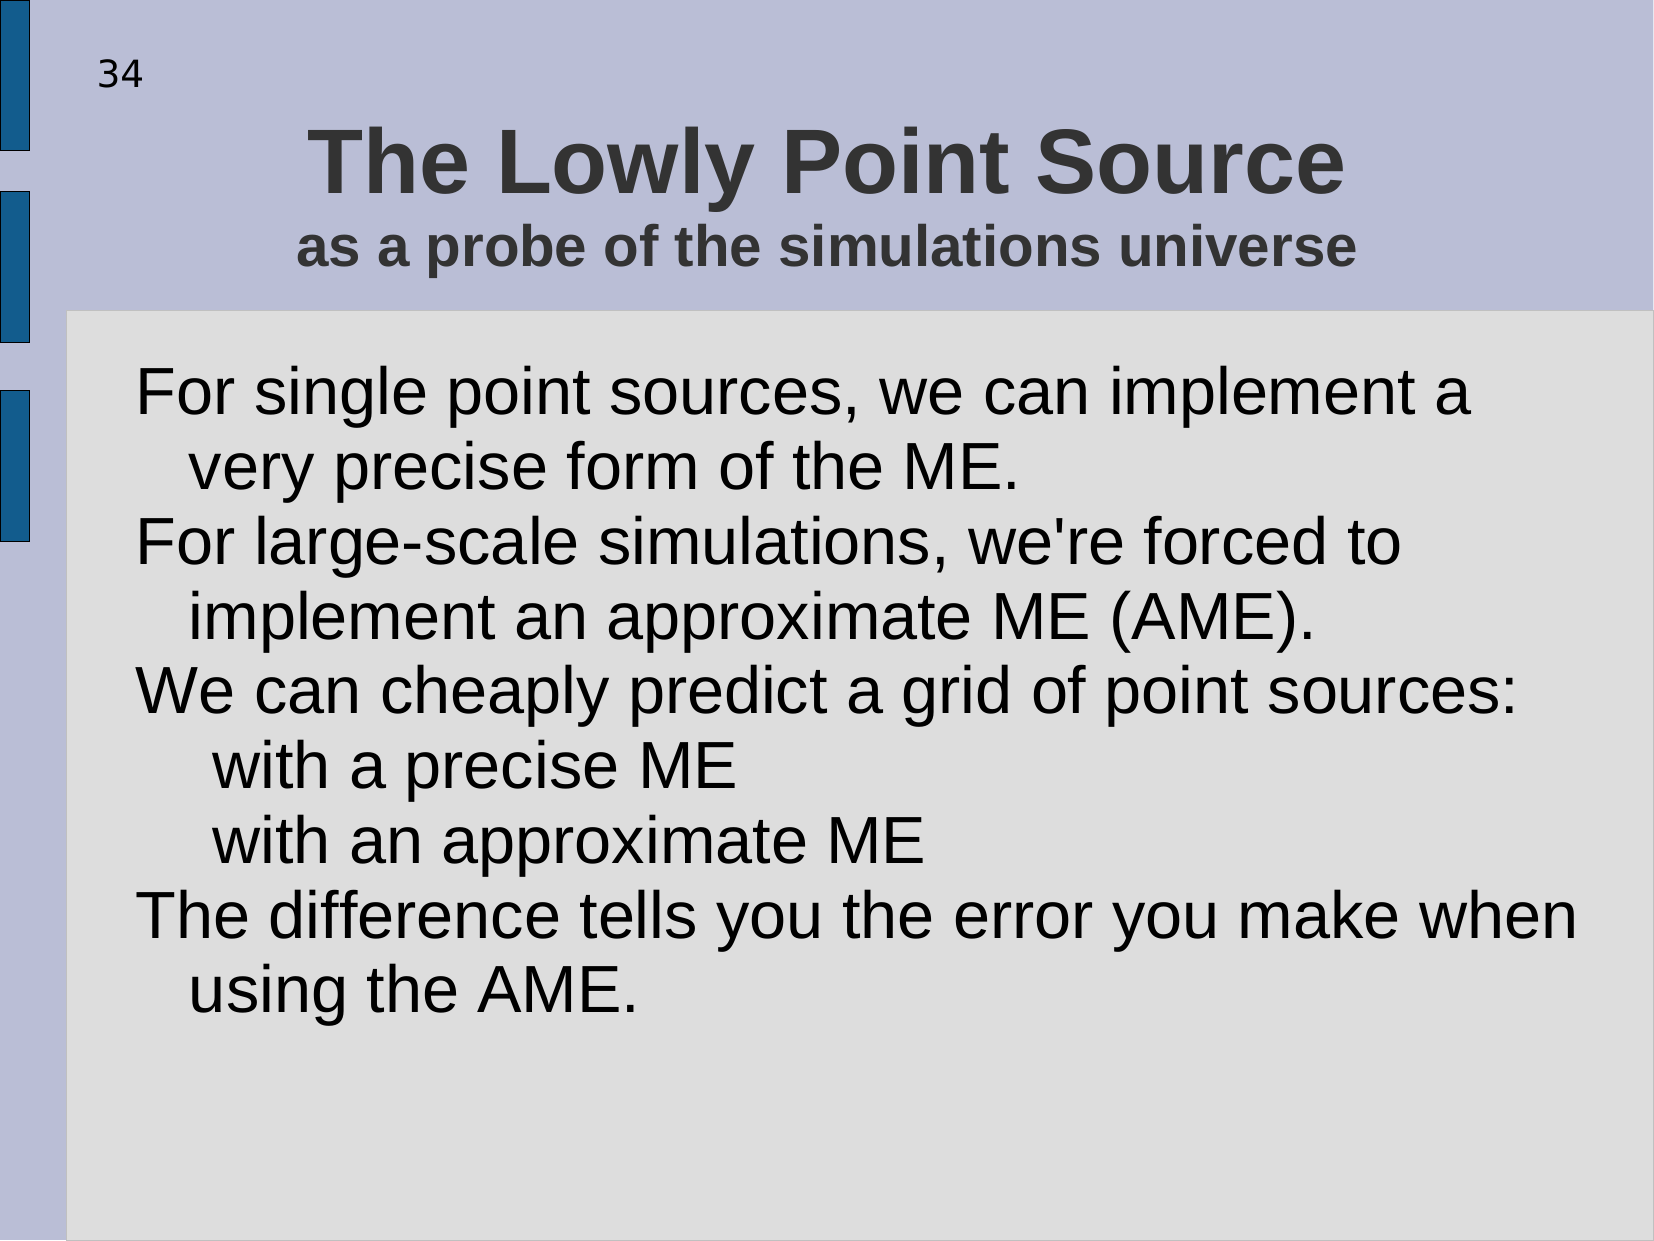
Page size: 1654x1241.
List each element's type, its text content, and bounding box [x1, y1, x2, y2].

list For single point sources, we can implement a very precise form of the ME. For large-scale simulations, we're forced to implement an approximate ME (AME). We can cheaply predict a grid of point sources: with a precise ME with an approximate ME The difference tells you the error you make when using the AME. [118, 354, 1595, 1133]
title The Lowly Point Source as a probe of the simulations universe [121, 91, 1534, 299]
text_box <number> [84, 45, 319, 119]
